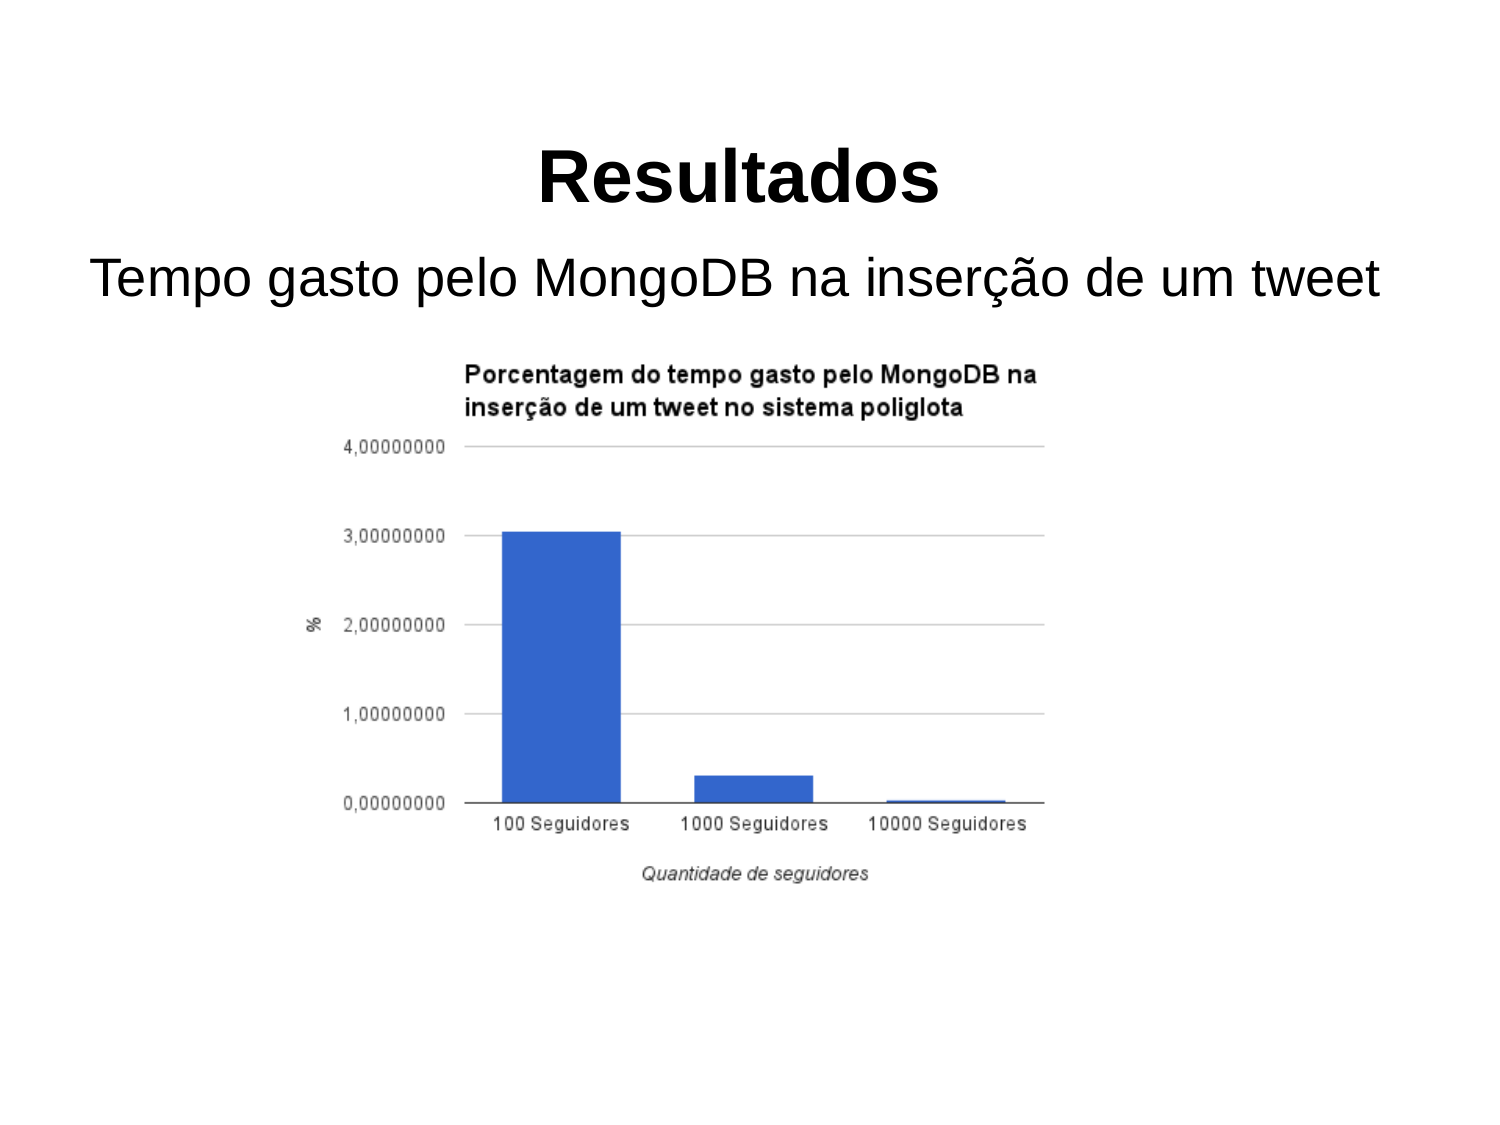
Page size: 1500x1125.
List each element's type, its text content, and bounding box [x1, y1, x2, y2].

text_box Resultados [75, 45, 1425, 233]
text_box Tempo gasto pelo MongoDB na inserção de um tweet [75, 239, 1397, 316]
picture [285, 335, 1223, 916]
